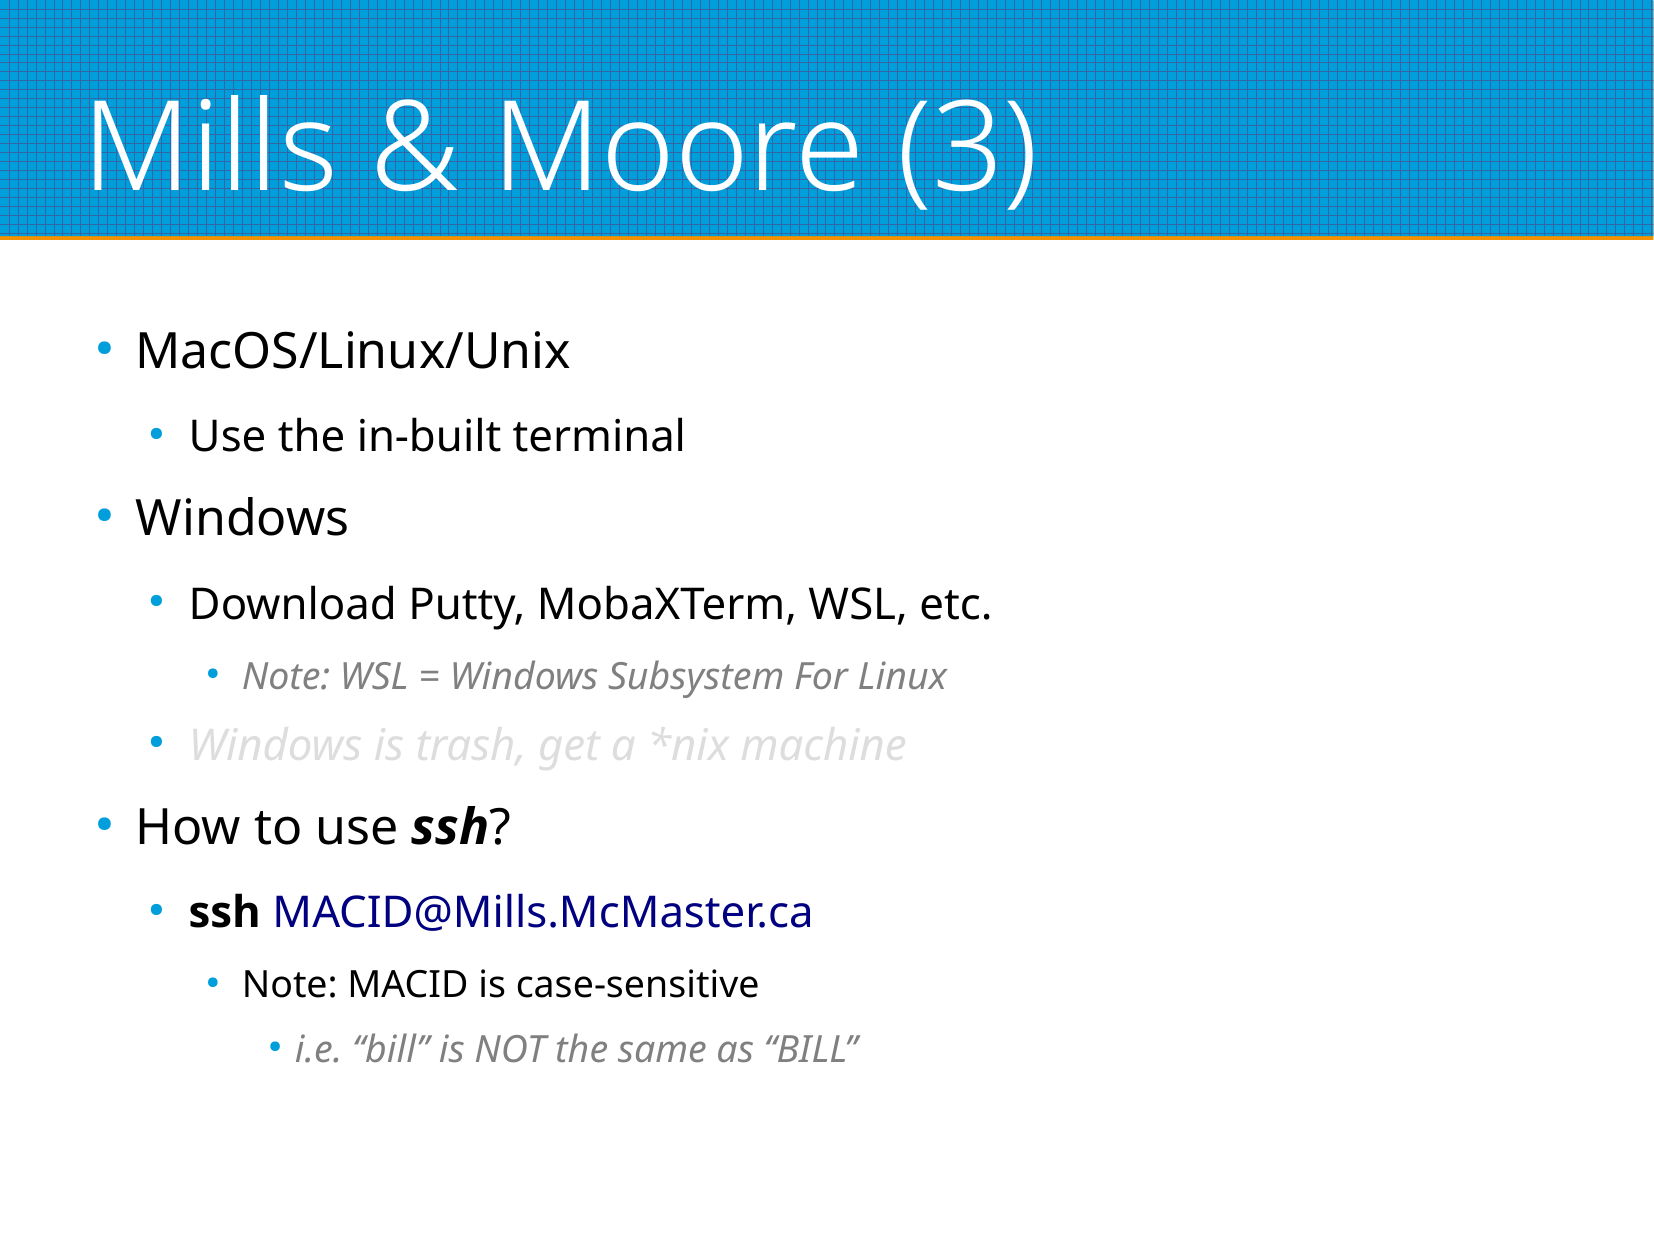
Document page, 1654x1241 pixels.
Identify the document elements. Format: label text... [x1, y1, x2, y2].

list MacOS/Linux/Unix Use the in-built terminal Windows Download Putty, MobaXTerm, WSL, etc. Note: WSL = Windows Subsystem For Linux Windows is trash, get a *nix machine How to use ssh? ssh MACID@Mills.McMaster.ca Note: MACID is case-sensitive i.e. ‘‘bill’’ is NOT the same as ‘‘BILL’’ [82, 314, 1563, 1081]
title Mills & Moore (3) [82, 19, 1571, 227]
